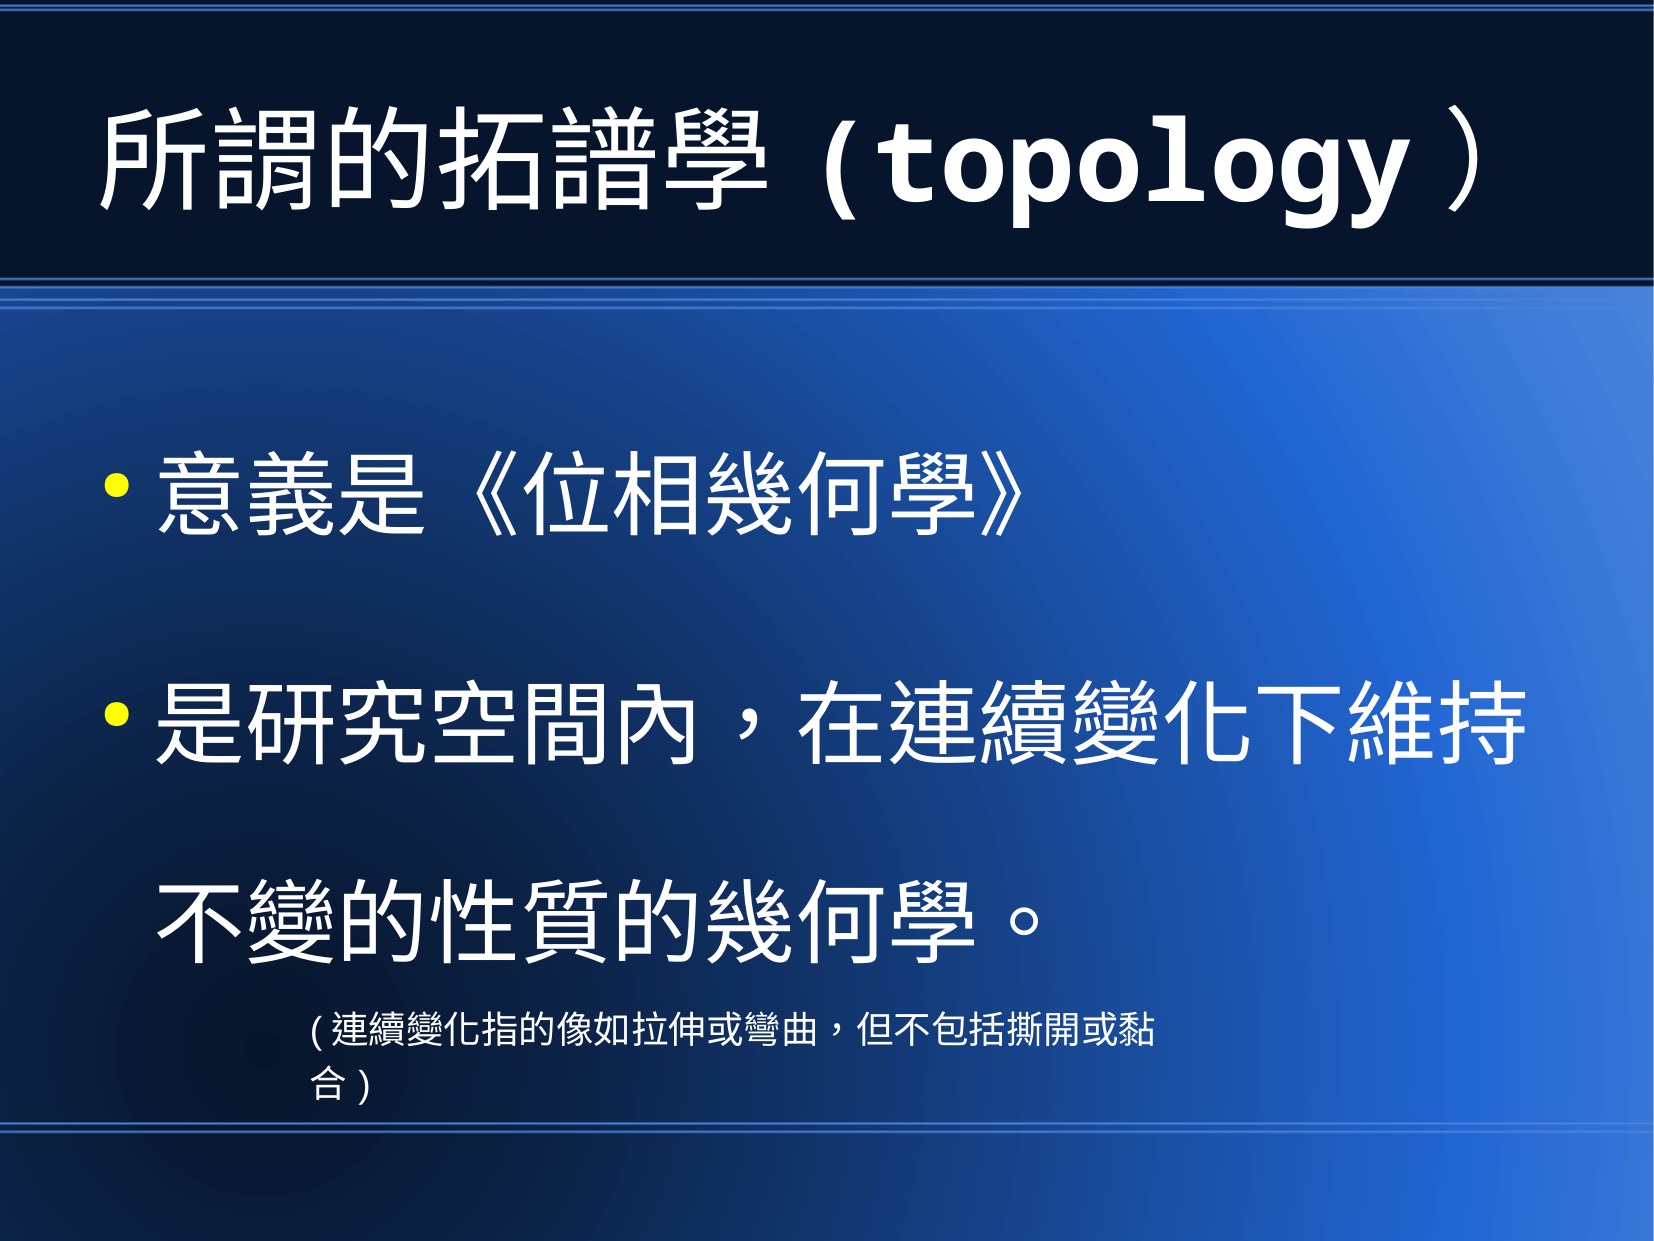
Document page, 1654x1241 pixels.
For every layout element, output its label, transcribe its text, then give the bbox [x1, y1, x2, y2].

title 所謂的拓譜學(topology） [82, 49, 1571, 257]
text_box (連續變化指的像如拉伸或彎曲，但不包括撕開或黏合) [295, 992, 1231, 1055]
picture [0, 0, 1654, 1241]
list 意義是《位相幾何學》 是研究空間內，在連續變化下維持不變的性質的幾何學。 [82, 355, 1571, 1241]
